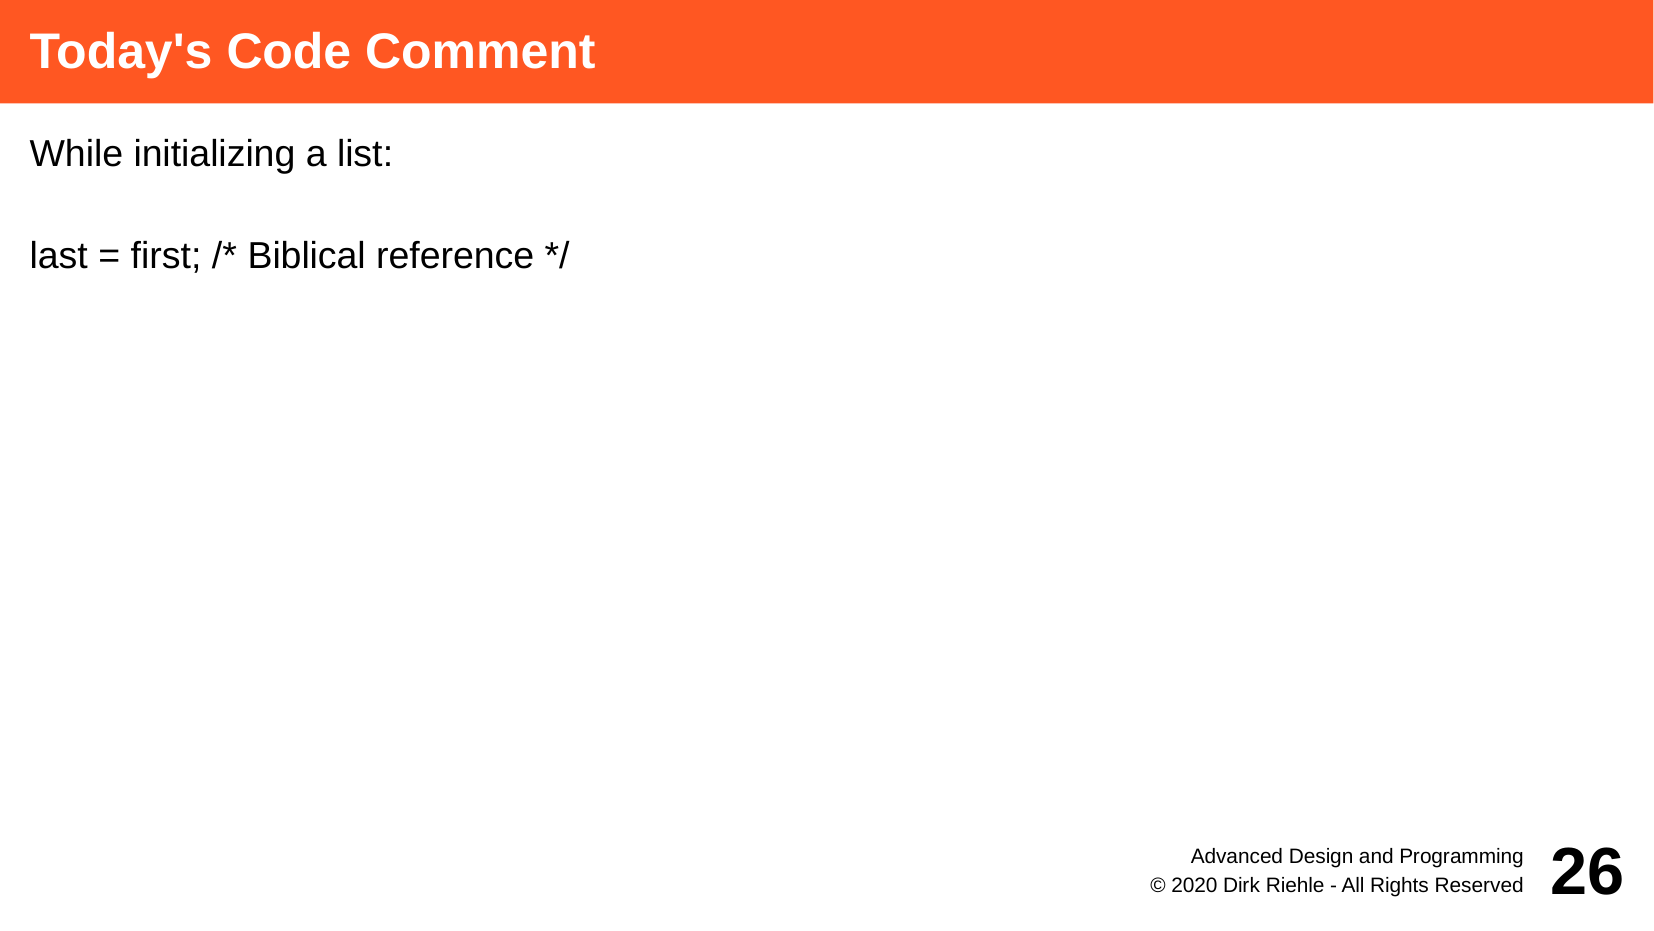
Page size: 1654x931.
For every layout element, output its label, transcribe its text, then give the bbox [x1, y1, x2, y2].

list While initializing a list: last = first; /* Biblical reference */ [29, 132, 1625, 813]
title Today's Code Comment [0, 0, 1654, 104]
